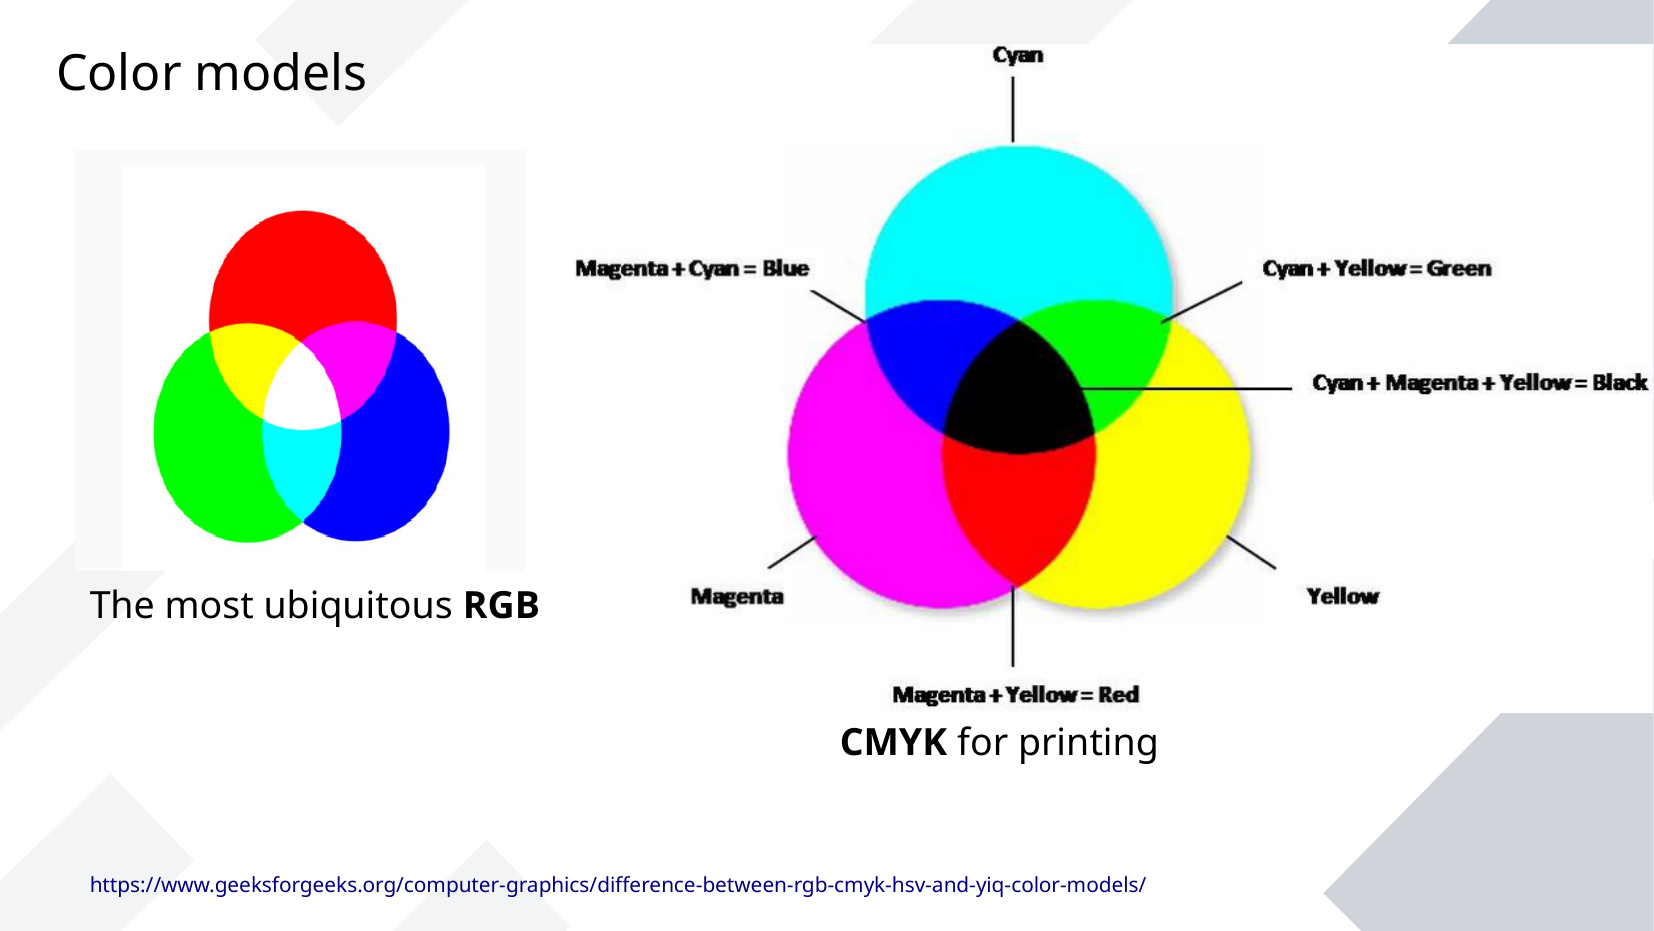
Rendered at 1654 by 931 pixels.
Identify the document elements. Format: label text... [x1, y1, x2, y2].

picture [75, 150, 526, 571]
text_box https://www.geeksforgeeks.org/computer-graphics/difference-between-rgb-cmyk-hsv-and-yiq-color-models/ [75, 862, 1167, 906]
text_box The most ubiquitous RGB [75, 571, 555, 638]
picture [570, 44, 1654, 713]
text_box Color models [41, 29, 383, 113]
text_box CMYK for printing [825, 708, 1238, 826]
